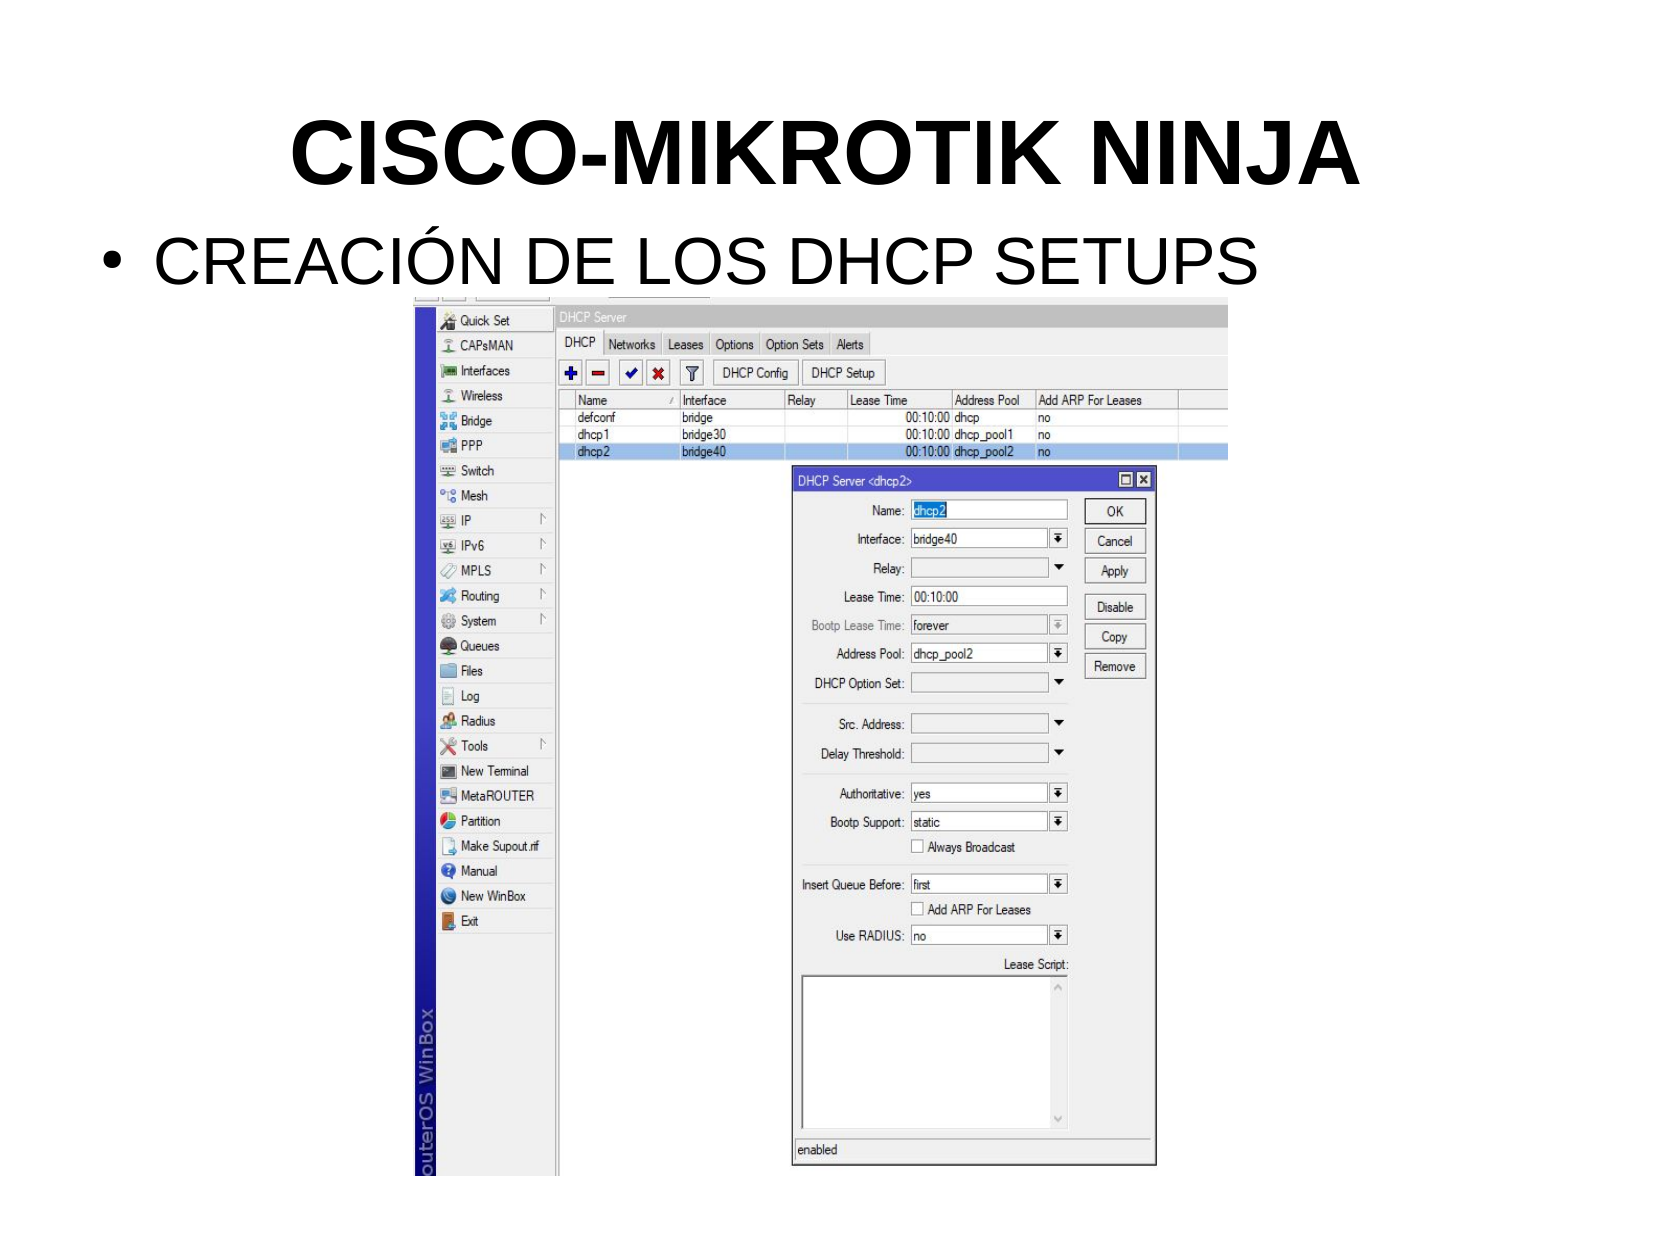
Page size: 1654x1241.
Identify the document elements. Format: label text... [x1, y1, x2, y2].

title CISCO-MIKROTIK NINJA [82, 49, 1571, 224]
list CREACIÓN DE LOS DHCP SETUPS [82, 224, 1654, 1104]
picture [413, 297, 1228, 1176]
